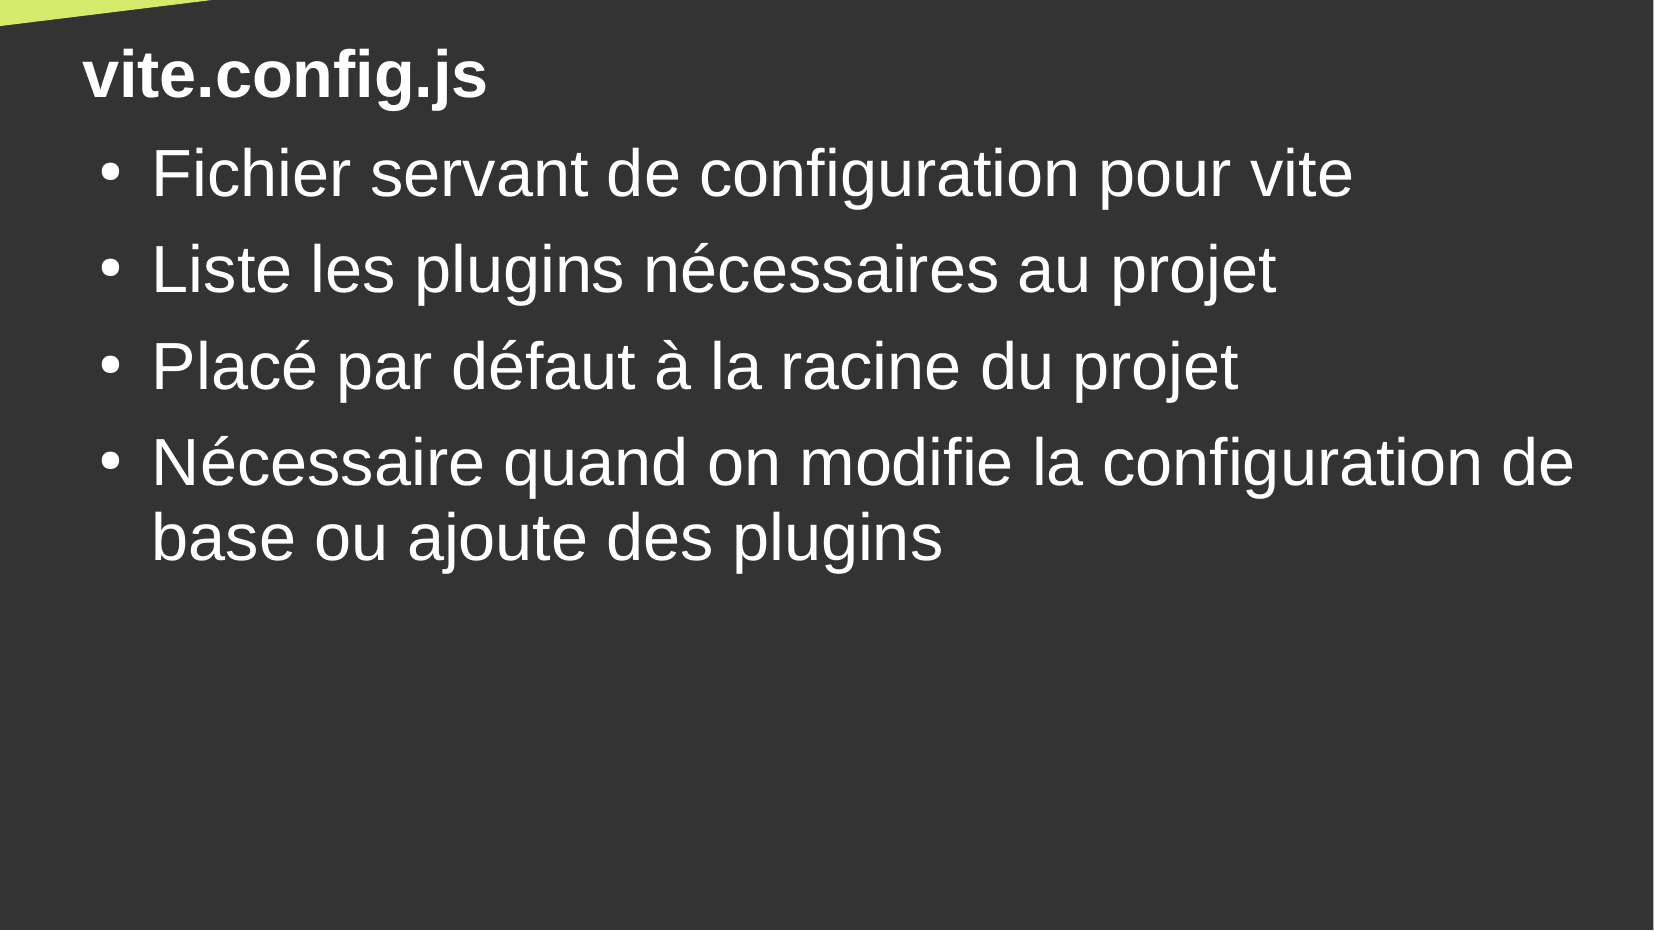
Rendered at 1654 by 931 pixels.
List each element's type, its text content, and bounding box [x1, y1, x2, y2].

list Fichier servant de configuration pour vite Liste les plugins nécessaires au projet Placé par défaut à la racine du projet Nécessaire quand on modifie la configuration de base ou ajoute des plugins [80, 135, 1620, 886]
text_box [0, 0, 213, 27]
title vite.config.js [82, 37, 1571, 114]
